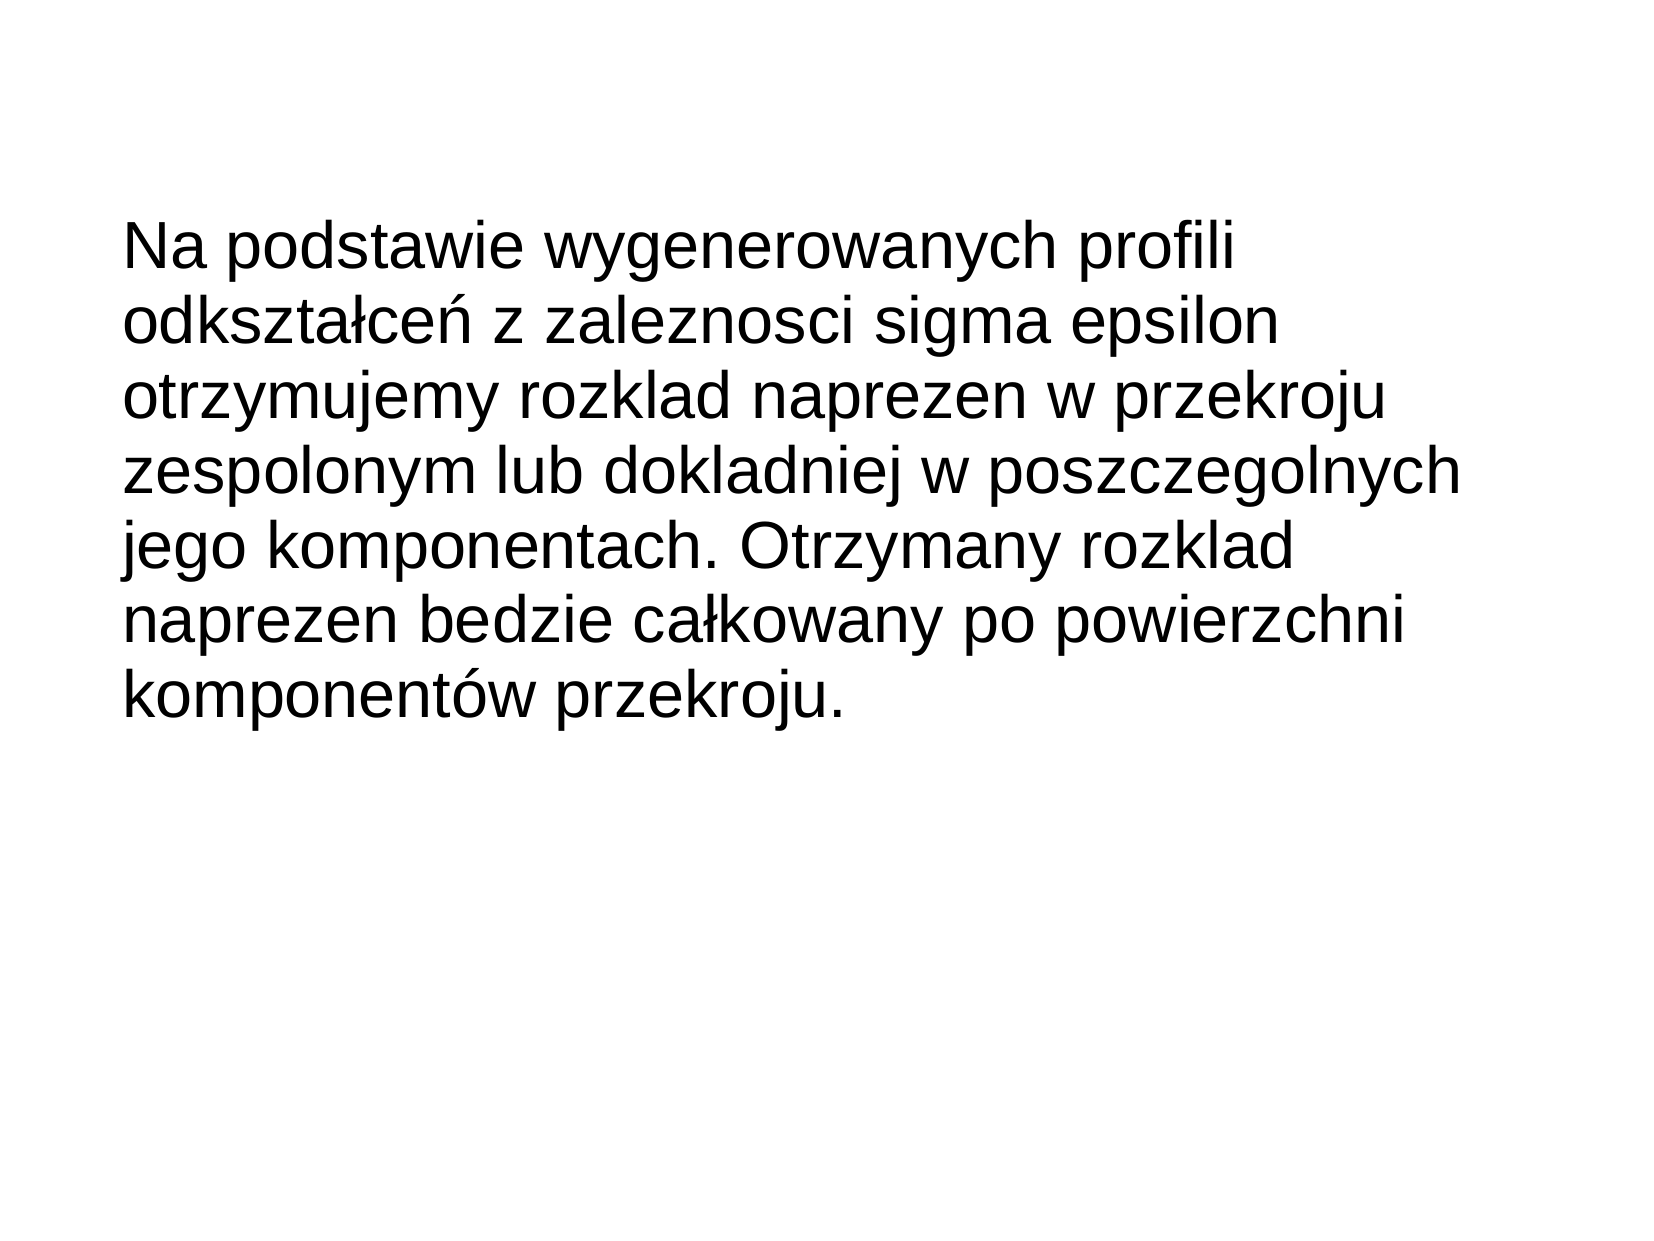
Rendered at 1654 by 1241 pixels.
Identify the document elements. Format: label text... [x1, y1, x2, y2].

list Na podstawie wygenerowanych profili odkształceń z zaleznosci sigma epsilon otrzymujemy rozklad naprezen w przekroju zespolonym lub dokladniej w poszczegolnych jego komponentach. Otrzymany rozklad naprezen bedzie całkowany po powierzchni komponentów przekroju. [51, 208, 1540, 1028]
